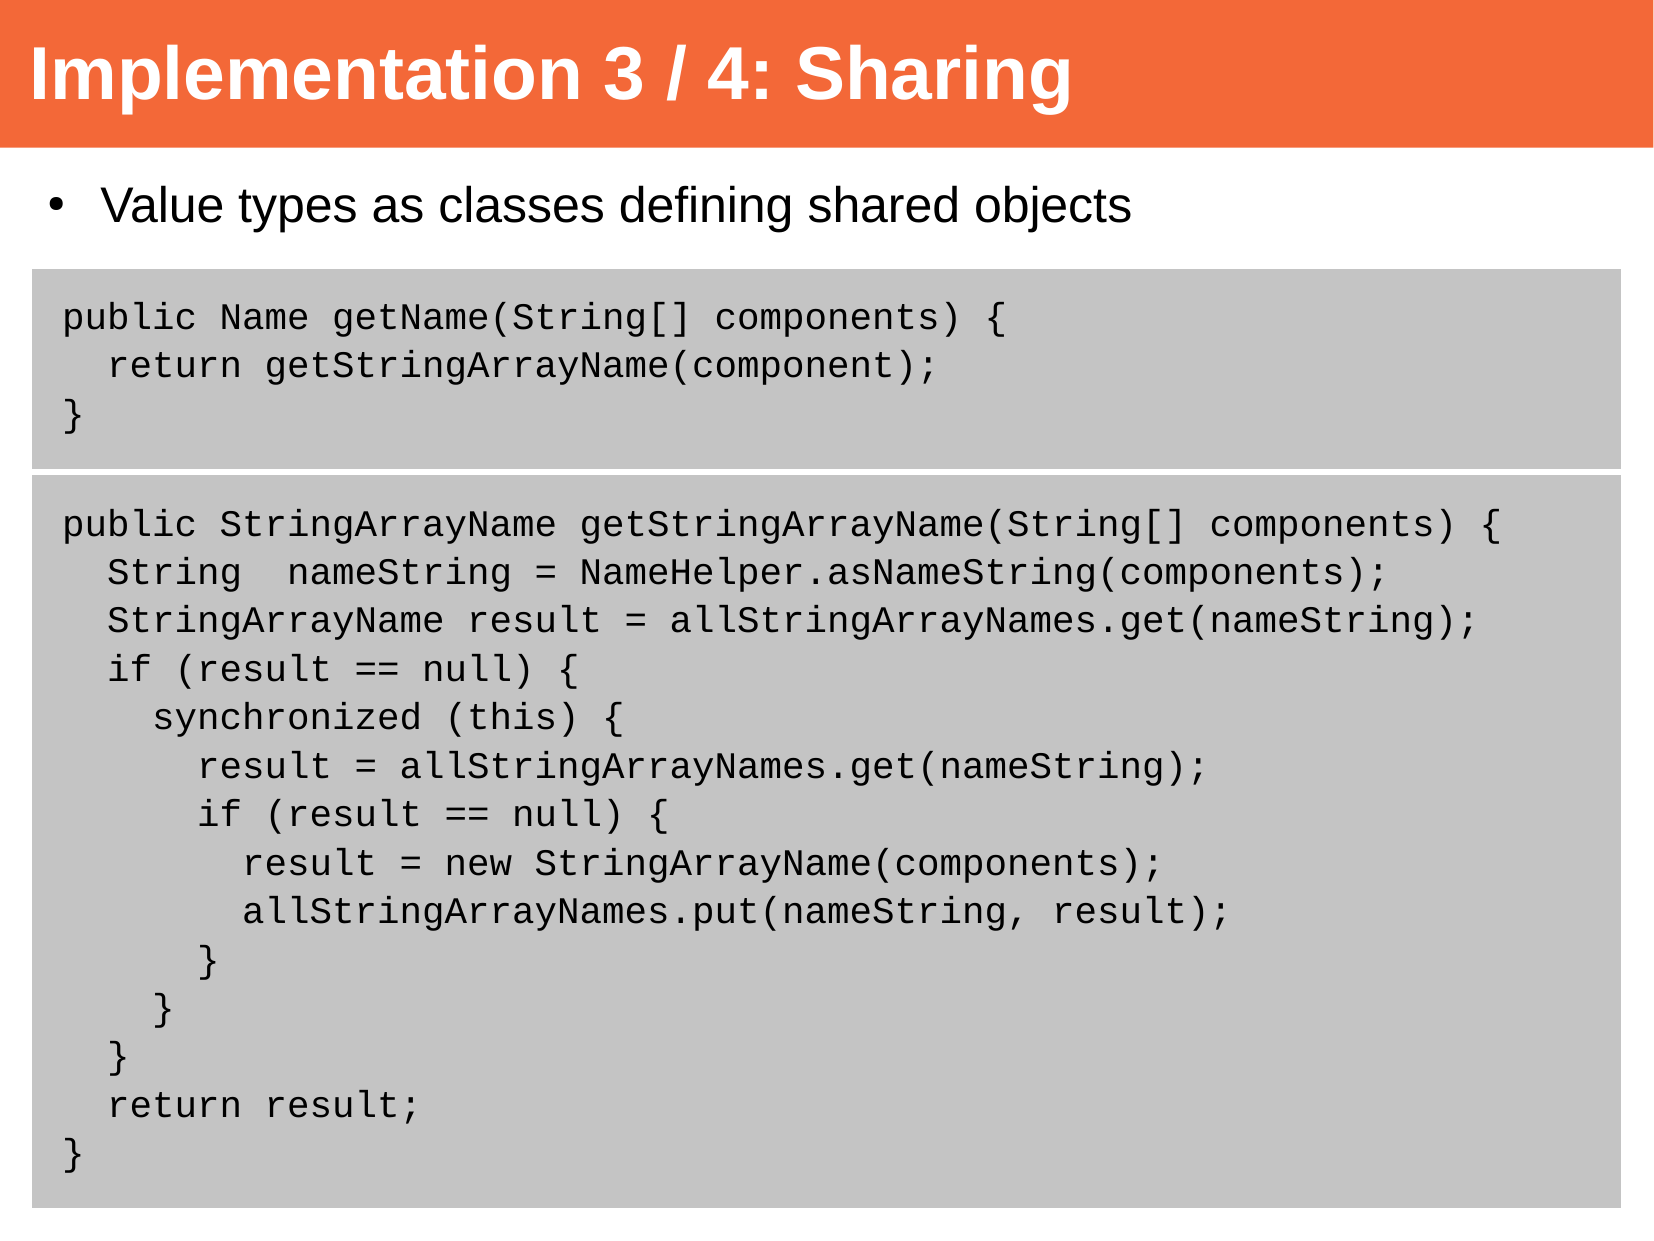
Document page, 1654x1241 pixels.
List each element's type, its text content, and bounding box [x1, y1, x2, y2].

list Value types as classes defining shared objects [29, 177, 1625, 263]
list public StringArrayName getStringArrayName(String[] components) { String nameString = NameHelper.asNameString(components); StringArrayName result = allStringArrayNames.get(nameString); if (result == null) { synchronized (this) { result = allStringArrayNames.get(nameString); if (result == null) { result = new StringArrayName(components); allStringArrayNames.put(nameString, result); } } } return result; } [29, 472, 1625, 1211]
title Implementation 3 / 4: Sharing [0, 0, 1654, 148]
list public Name getName(String[] components) { return getStringArrayName(component); } [29, 265, 1625, 469]
